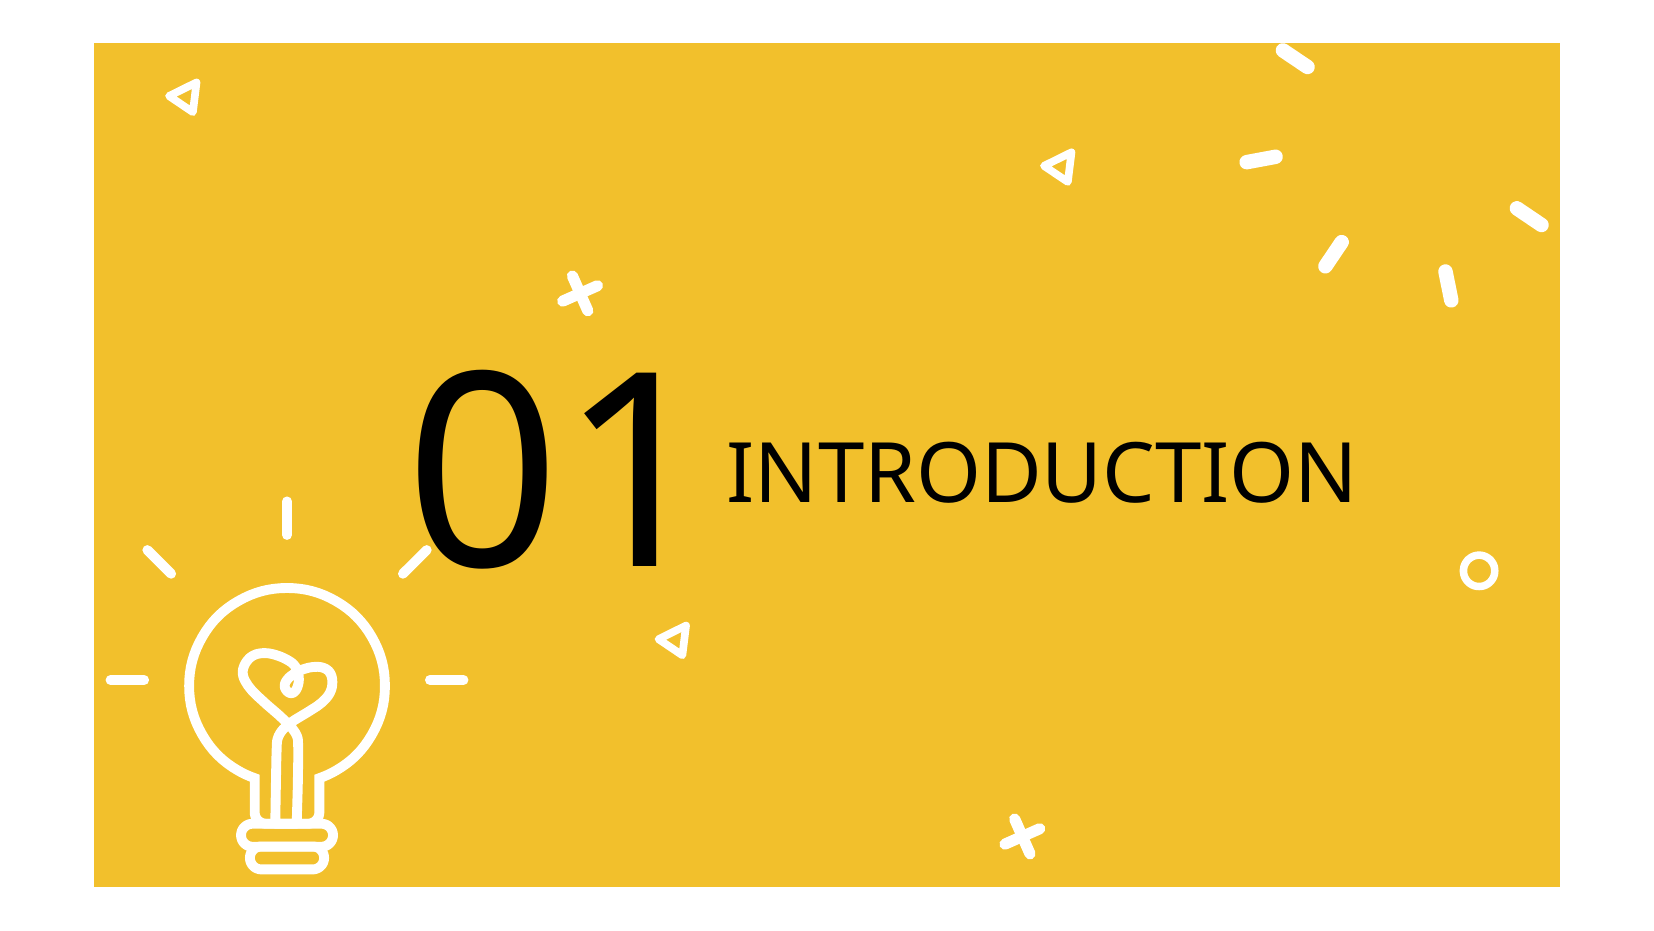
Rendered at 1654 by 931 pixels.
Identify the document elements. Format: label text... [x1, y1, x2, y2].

title 01 [405, 276, 751, 646]
title INTRODUCTION [751, 413, 1447, 527]
